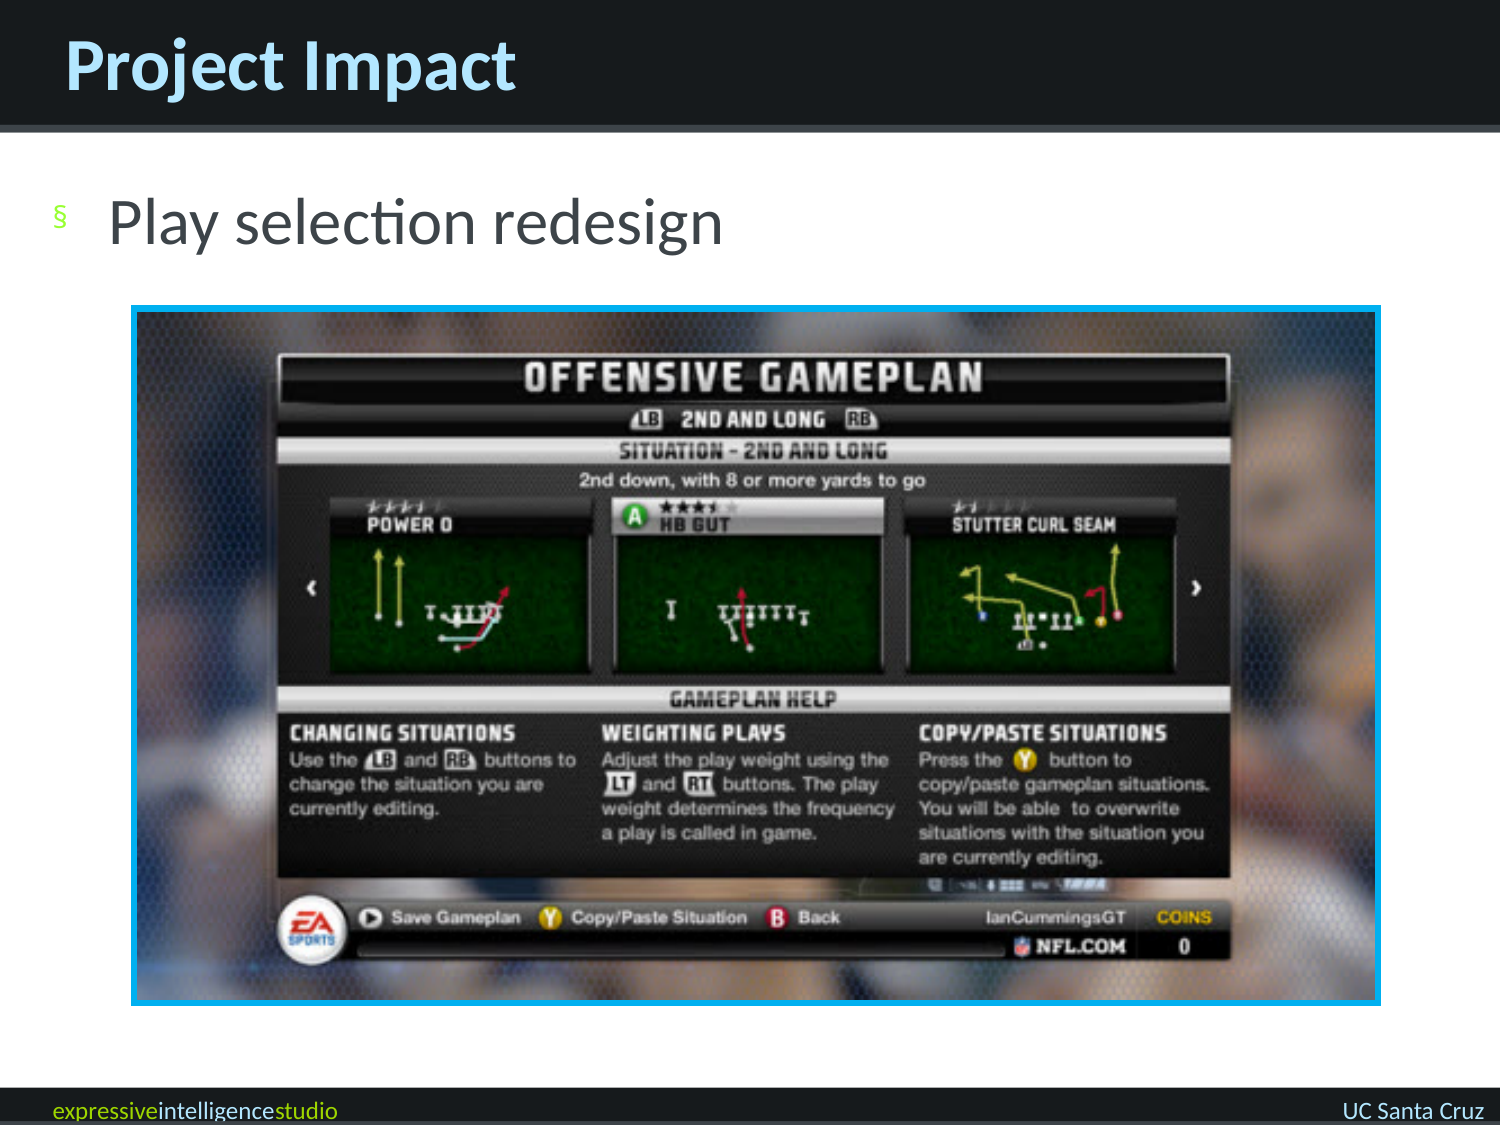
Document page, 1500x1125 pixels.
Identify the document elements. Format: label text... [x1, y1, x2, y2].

title Project Impact [50, 0, 1400, 130]
picture [138, 313, 1374, 999]
list Play selection redesign [37, 162, 1388, 993]
